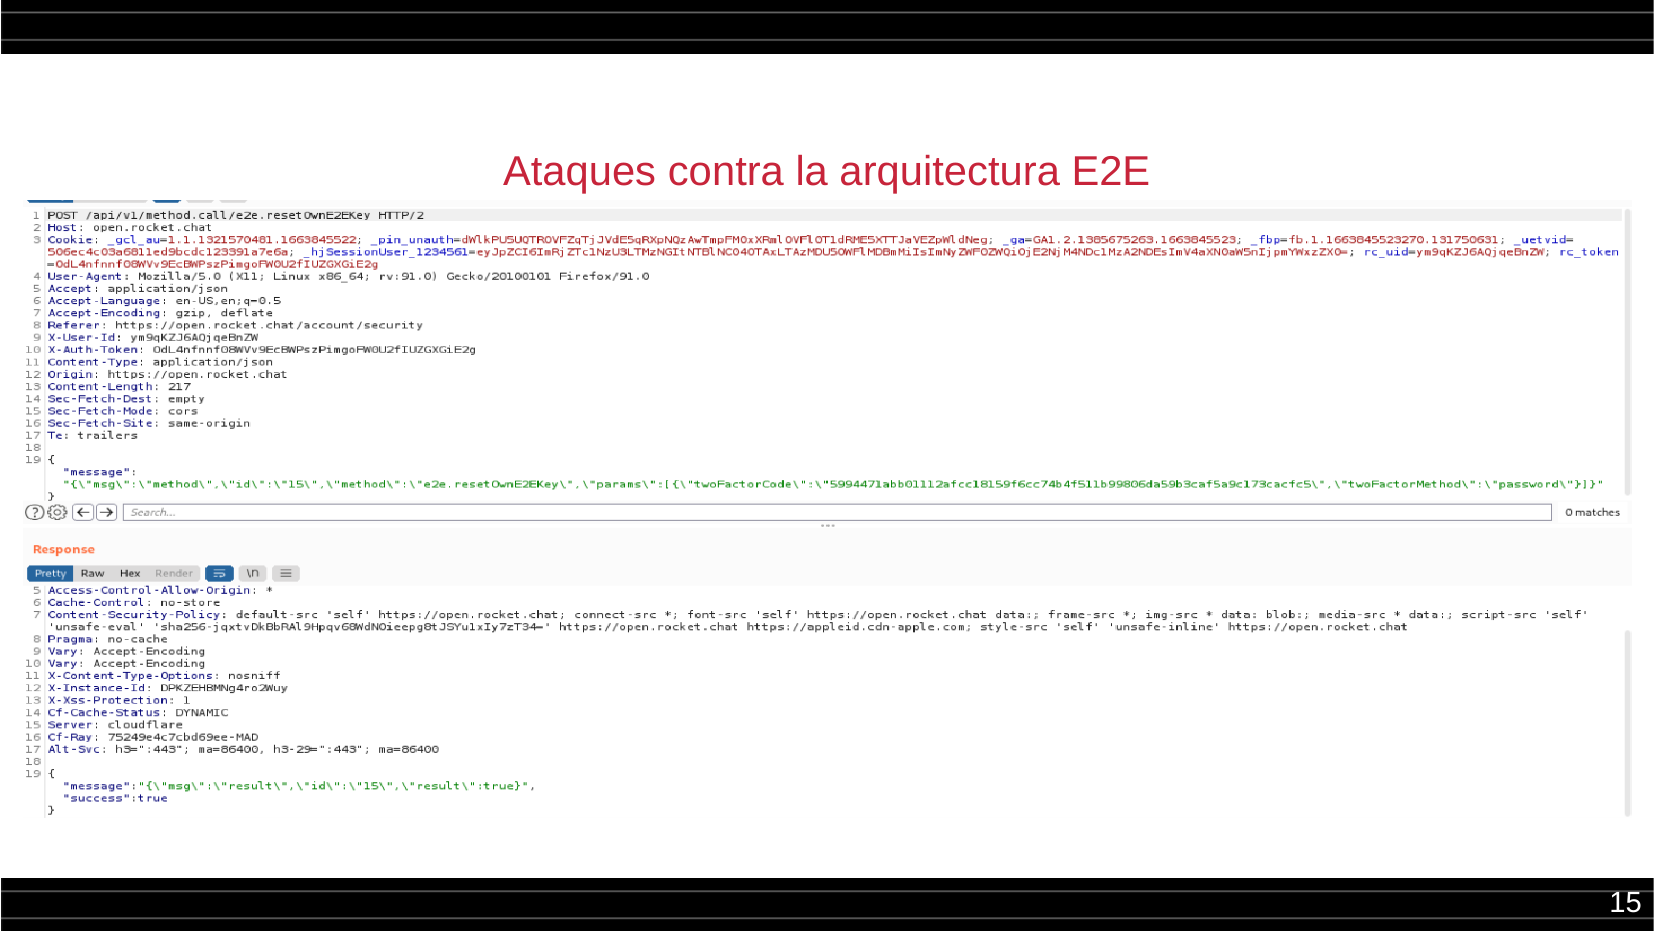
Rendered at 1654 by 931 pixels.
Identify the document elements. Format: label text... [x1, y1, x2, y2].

title Ataques contra la arquitectura E2E [82, 92, 1571, 200]
picture [1, 0, 1654, 54]
picture [23, 200, 1632, 818]
picture [1, 878, 1654, 931]
